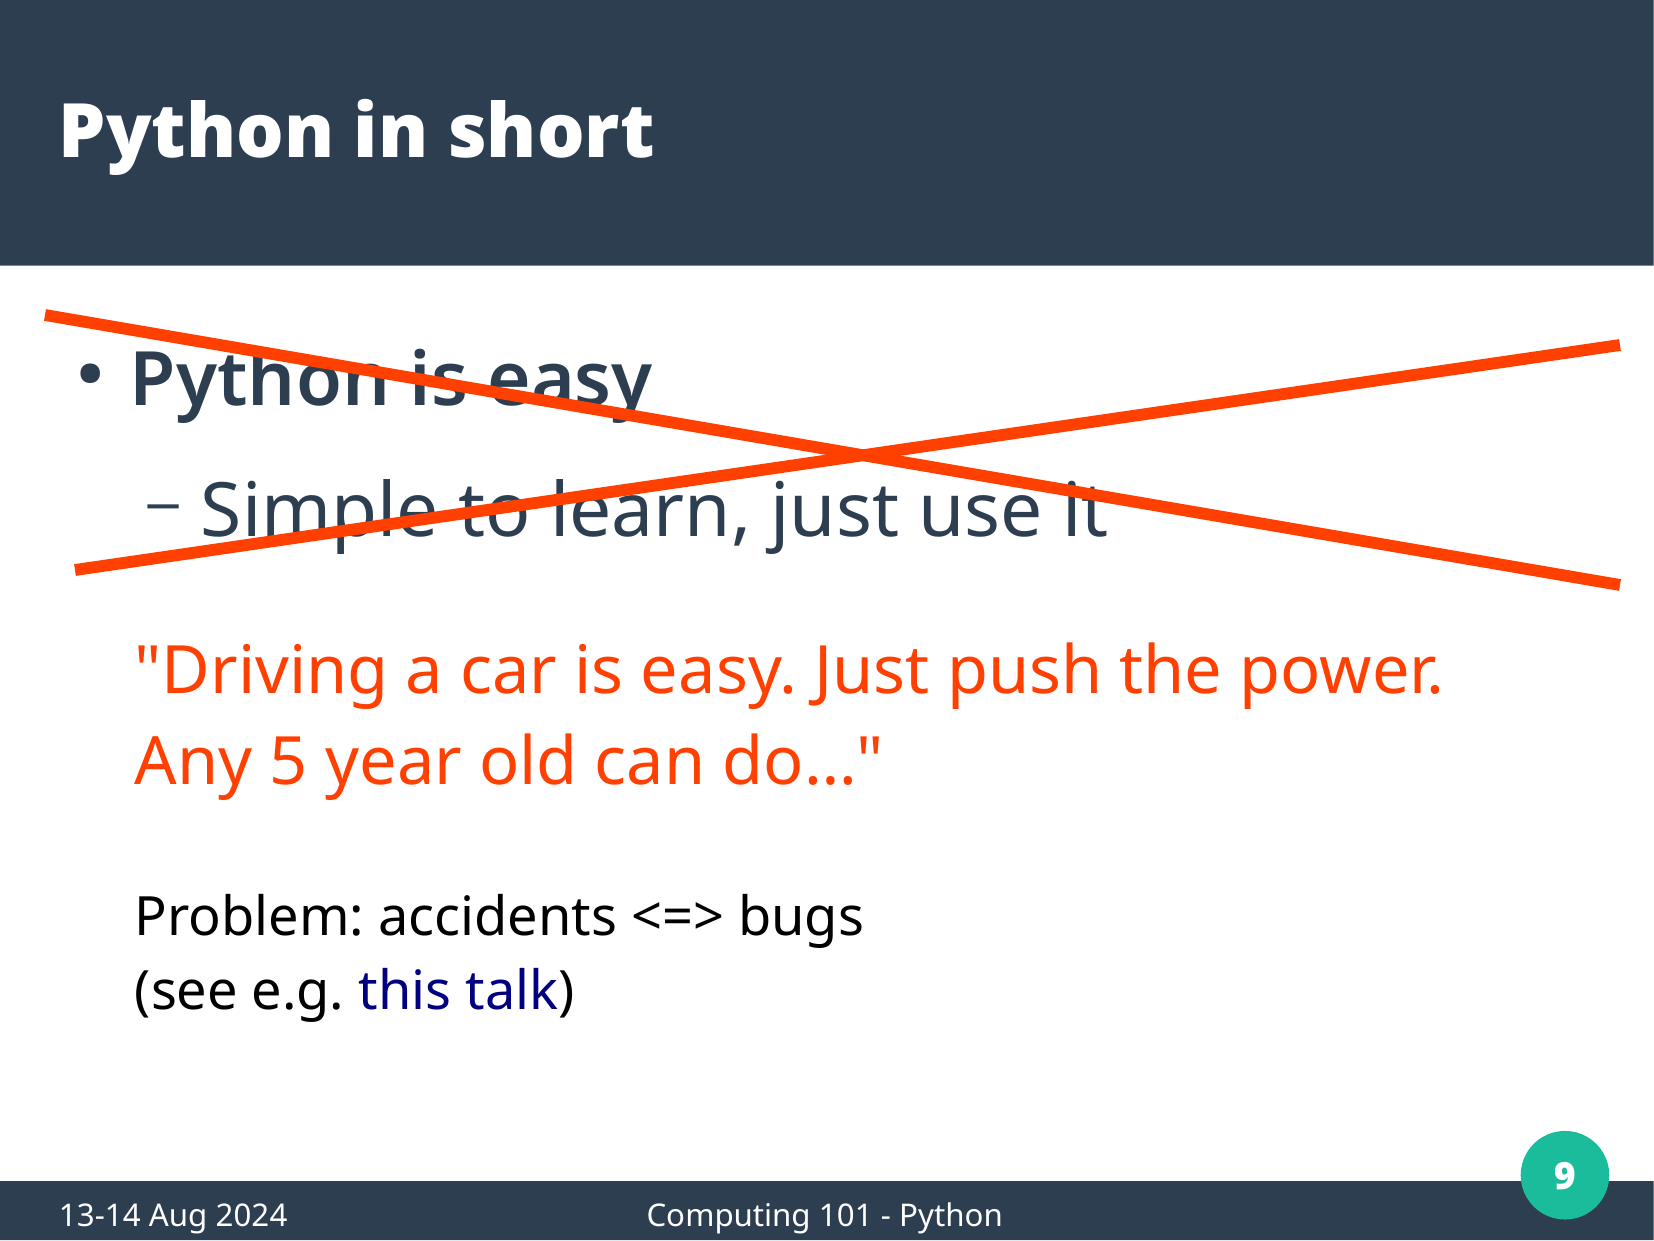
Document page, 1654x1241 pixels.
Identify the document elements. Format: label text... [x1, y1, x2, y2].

text_box "Driving a car is easy. Just push the power. Any 5 year old can do…" [120, 615, 1576, 786]
list Python is easy Simple to learn, just use it [59, 324, 1595, 1152]
title Python in short [59, 49, 1595, 207]
list Python is easy Simple to learn, just use it [906, 355, 1595, 574]
text_box Problem: accidents <=> bugs (see e.g. this talk) [120, 870, 1606, 1011]
list Python is easy Simple to learn, just use it [139, 324, 1595, 449]
